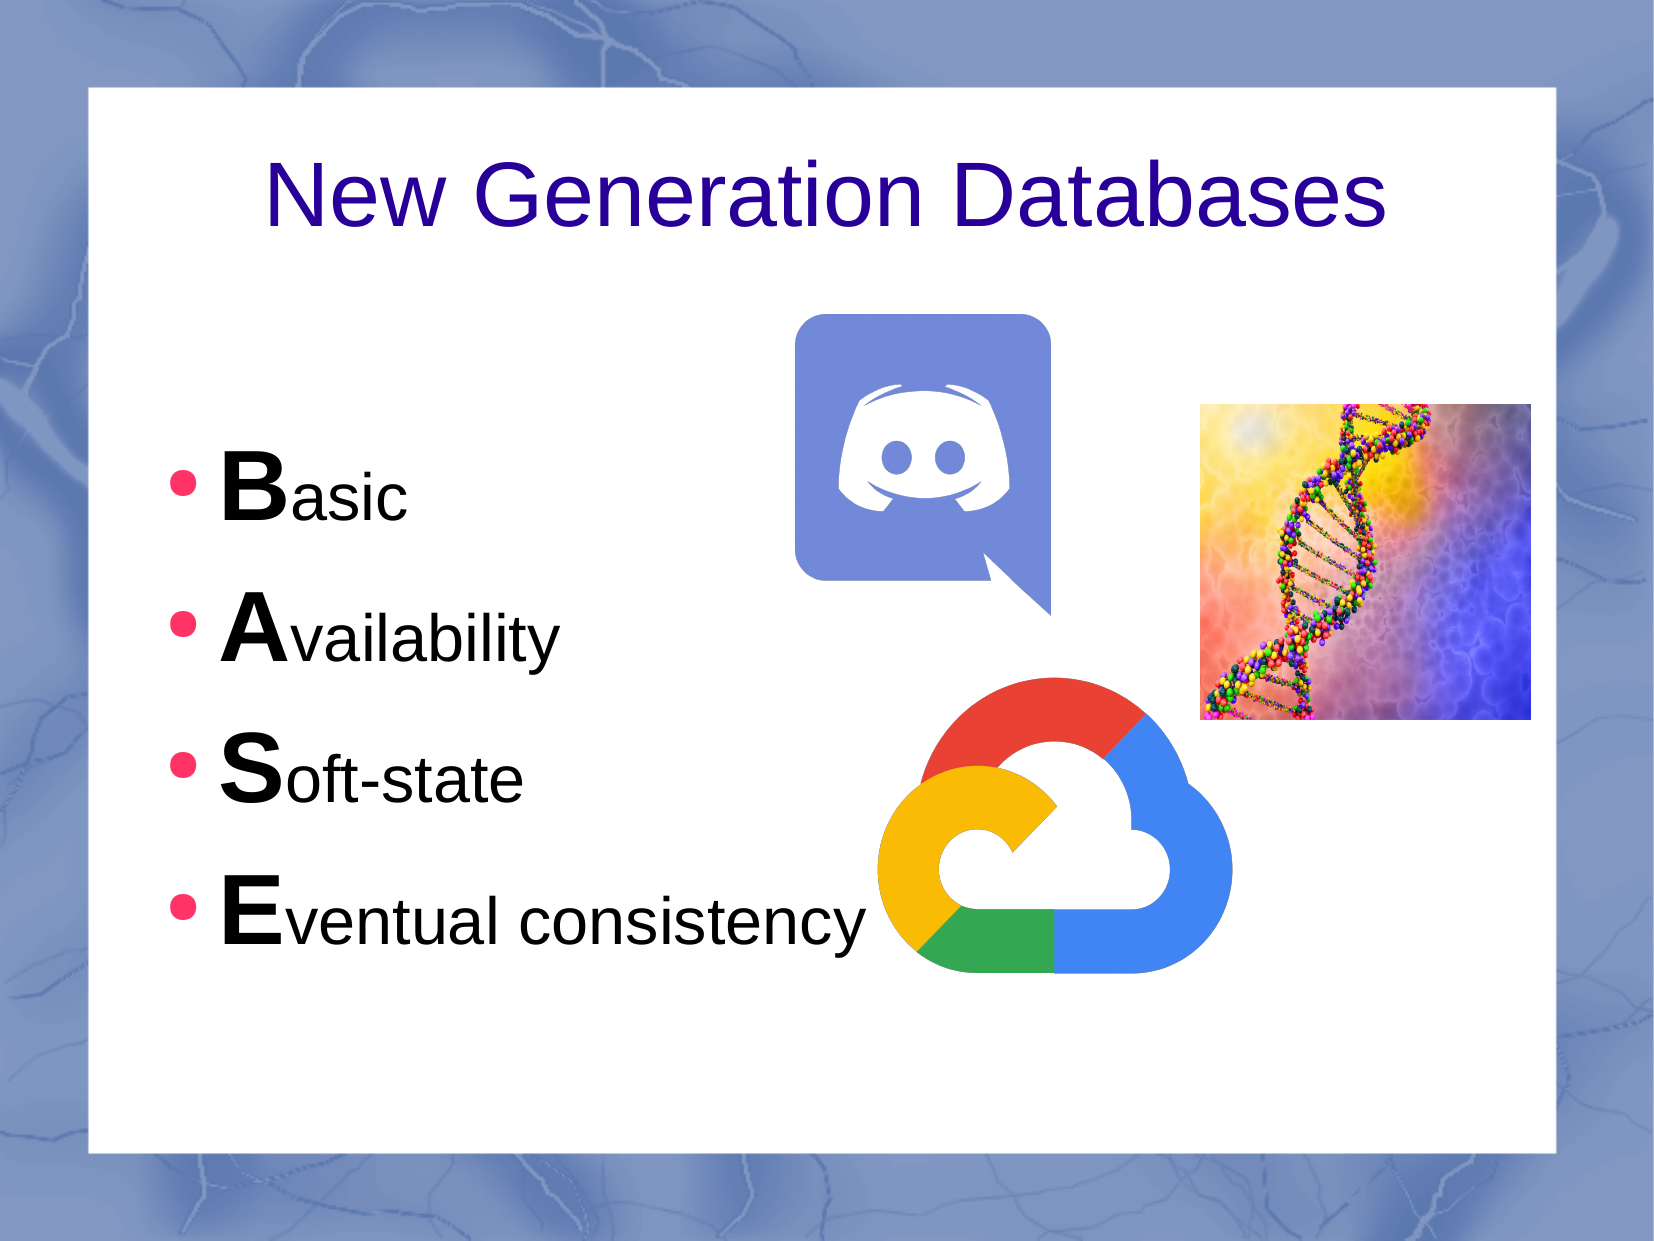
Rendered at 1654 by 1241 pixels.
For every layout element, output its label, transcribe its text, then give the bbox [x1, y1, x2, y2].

picture [0, 0, 1654, 1241]
title New Generation Databases [118, 90, 1536, 298]
list Basic Availability Soft-state Eventual consistency [147, 325, 1506, 1010]
